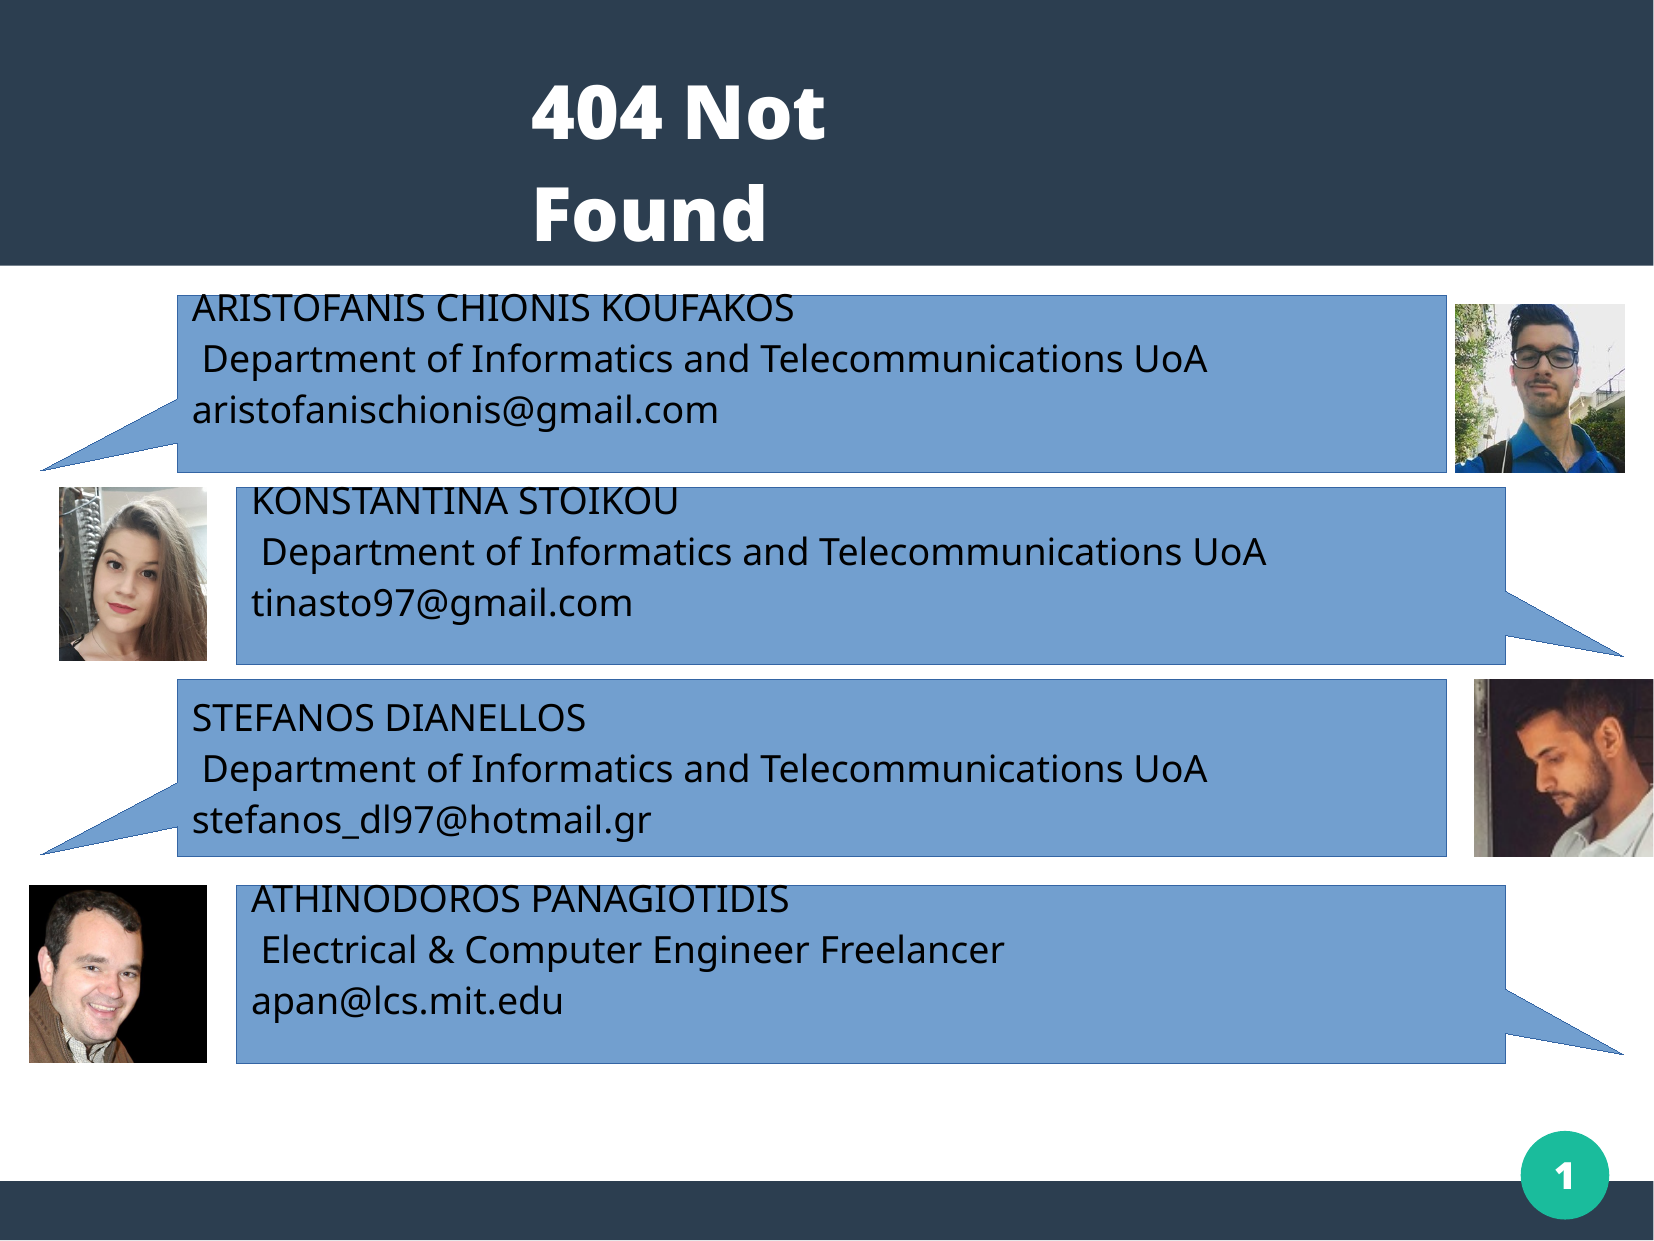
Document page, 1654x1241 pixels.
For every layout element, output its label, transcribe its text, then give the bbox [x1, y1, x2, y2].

picture [1474, 679, 1654, 857]
text_box STEFANOS DIANELLOS Department of Informatics and Telecommunications UoA stefanos_dl97@hotmail.gr [40, 679, 1447, 857]
picture [59, 487, 207, 661]
picture [29, 885, 207, 1063]
text_box ATHINODOROS PANAGIOTIDIS Electrical & Computer Engineer Freelancer apan@lcs.mit.edu [236, 885, 1624, 1064]
text_box KONSTANTINA STOIKOU Department of Informatics and Telecommunications UoA tinasto97@gmail.com [236, 487, 1624, 665]
title 404 Not Found [531, 59, 1034, 237]
text_box ARISTOFANIS CHIONIS KOUFAKOS Department of Informatics and Telecommunications UoA aristofanischionis@gmail.com [40, 295, 1447, 473]
picture [1455, 304, 1625, 473]
